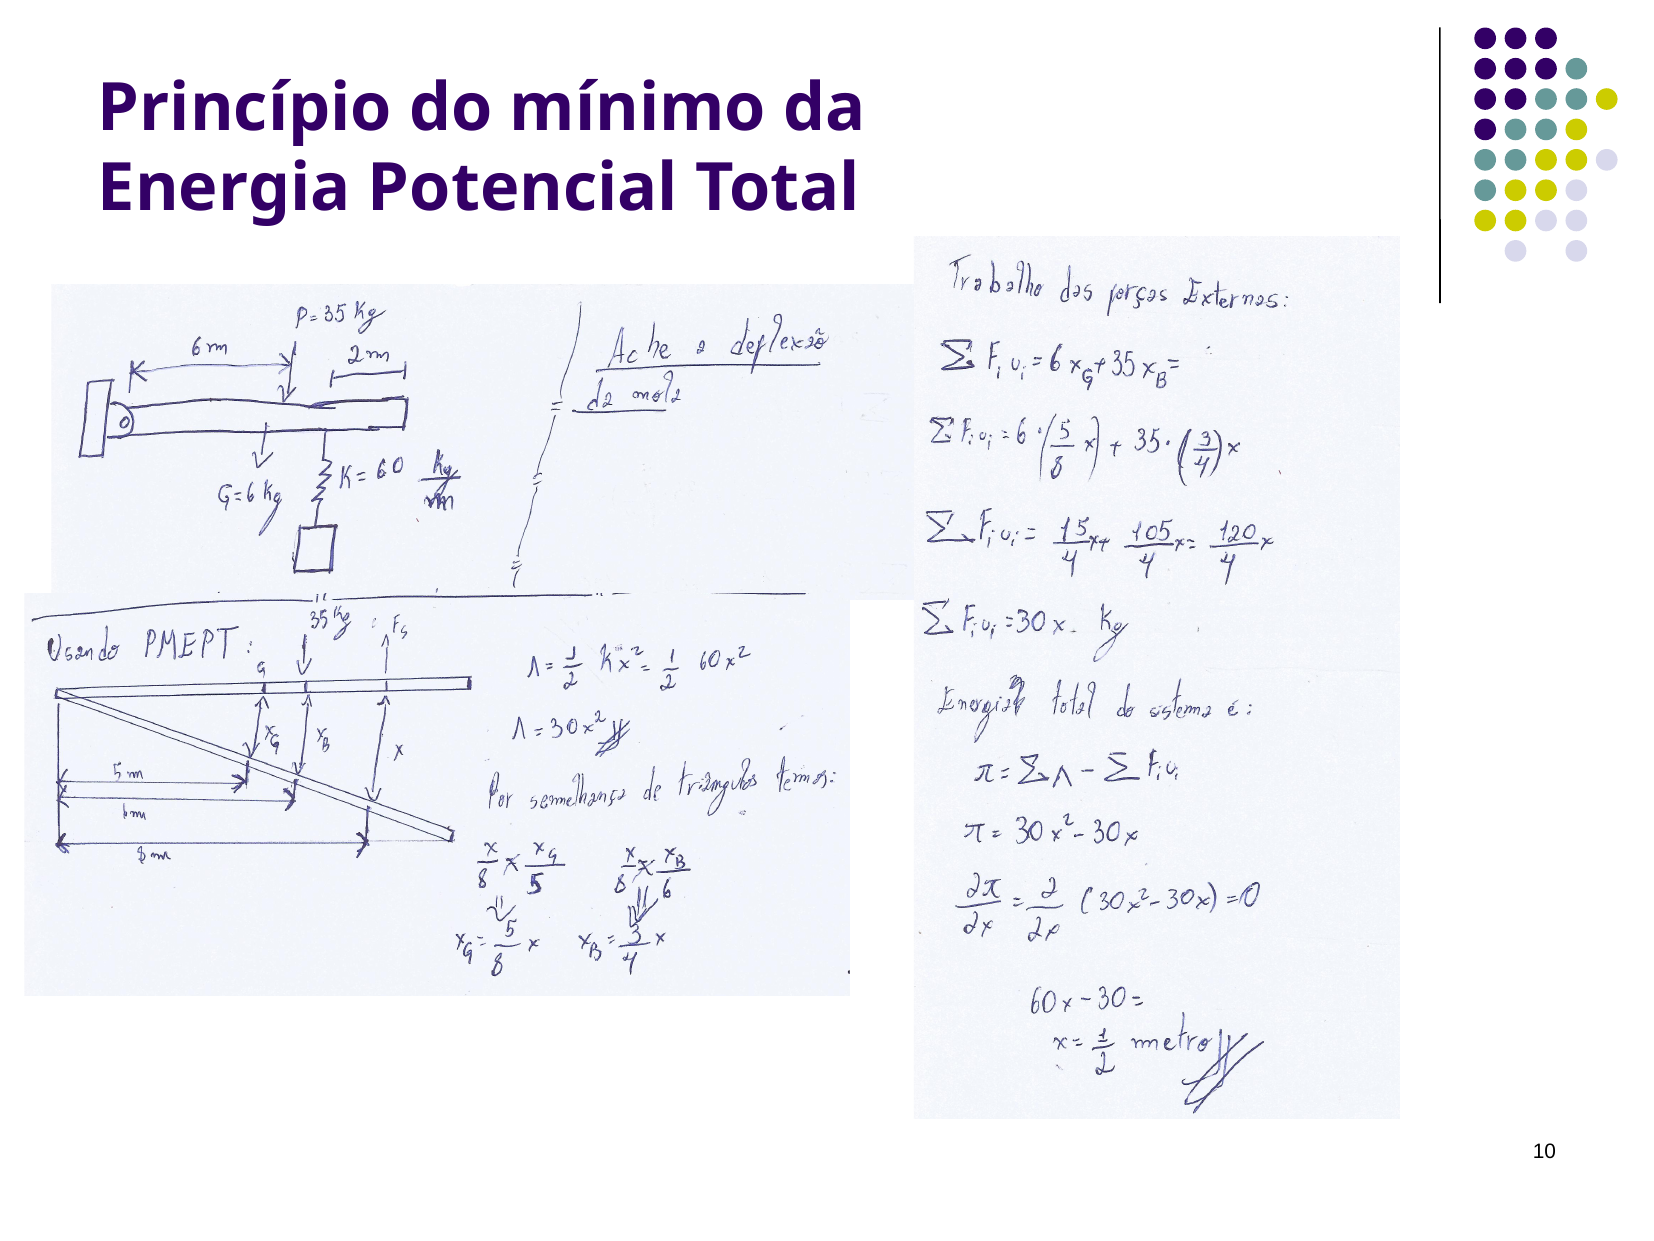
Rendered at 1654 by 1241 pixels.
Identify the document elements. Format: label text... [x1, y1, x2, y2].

title Princípio do mínimo da Energia Potencial Total [82, 52, 1447, 232]
picture [24, 236, 1400, 1119]
slide_number <número> [1185, 1129, 1571, 1213]
